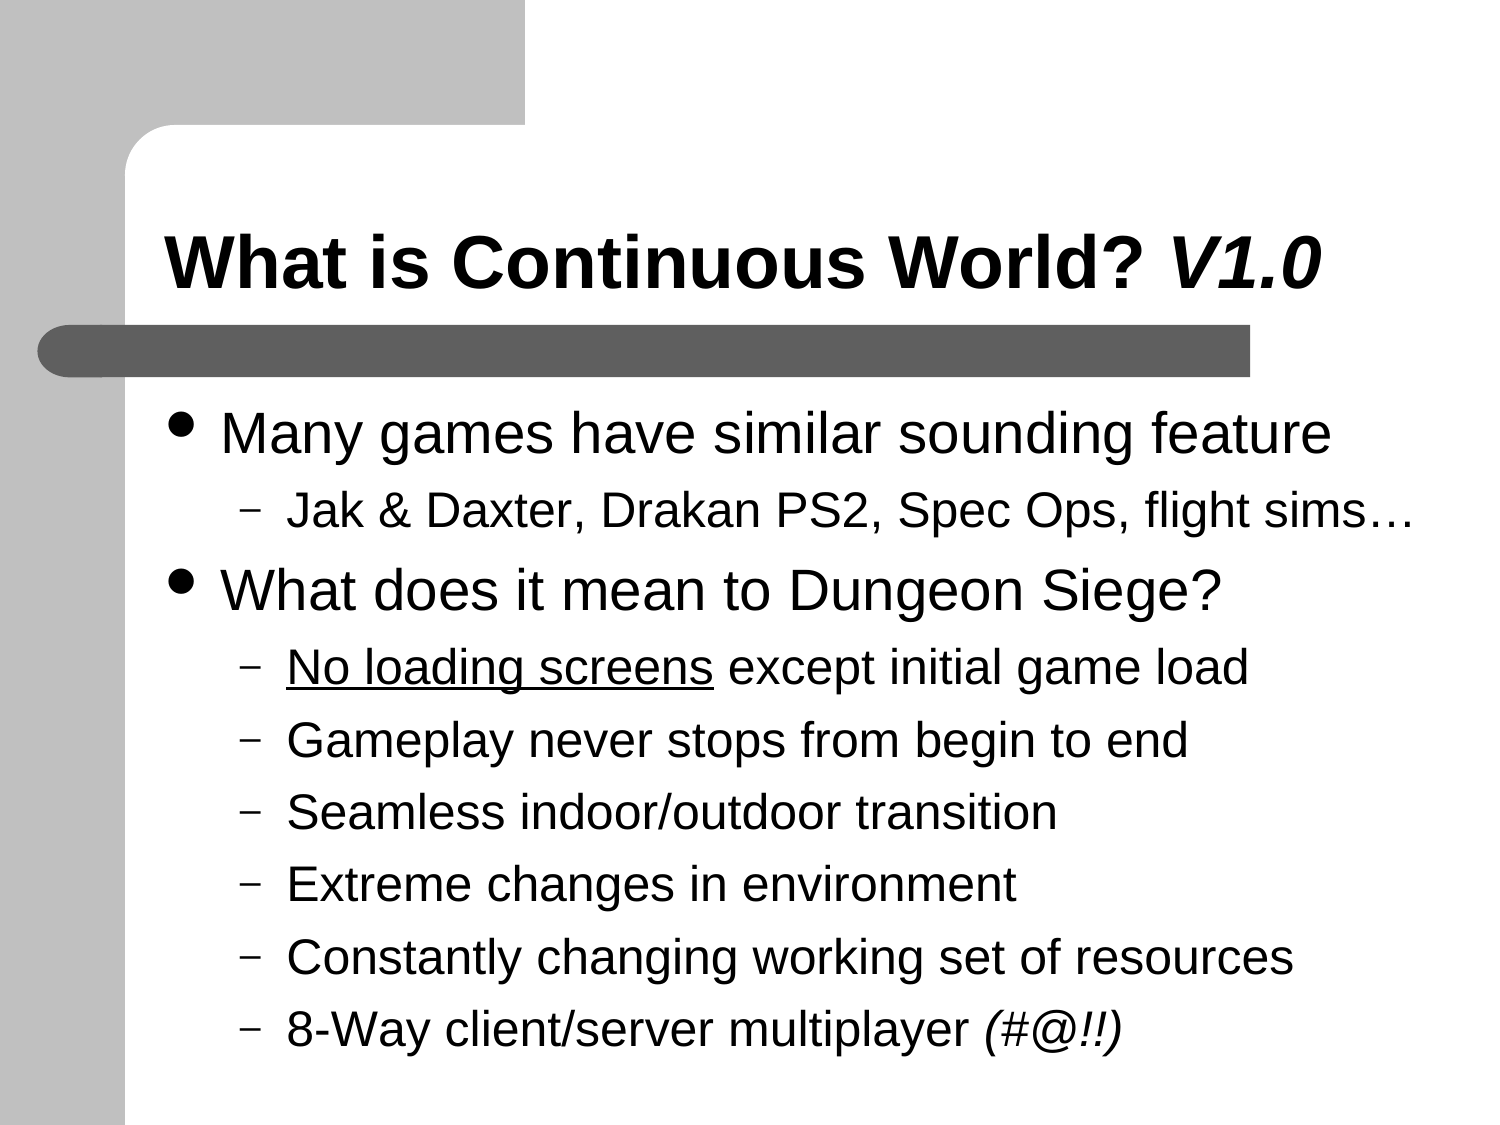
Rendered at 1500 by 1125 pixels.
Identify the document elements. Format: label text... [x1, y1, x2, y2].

title What is Continuous World? V1.0 [149, 124, 1463, 313]
list Many games have similar sounding feature Jak & Daxter, Drakan PS2, Spec Ops, flight sims… What does it mean to Dungeon Siege? No loading screens except initial game load Gameplay never stops from begin to end Seamless indoor/outdoor transition Extreme changes in environment Constantly changing working set of resources 8-Way client/server multiplayer (#@!!) [149, 387, 1463, 1065]
